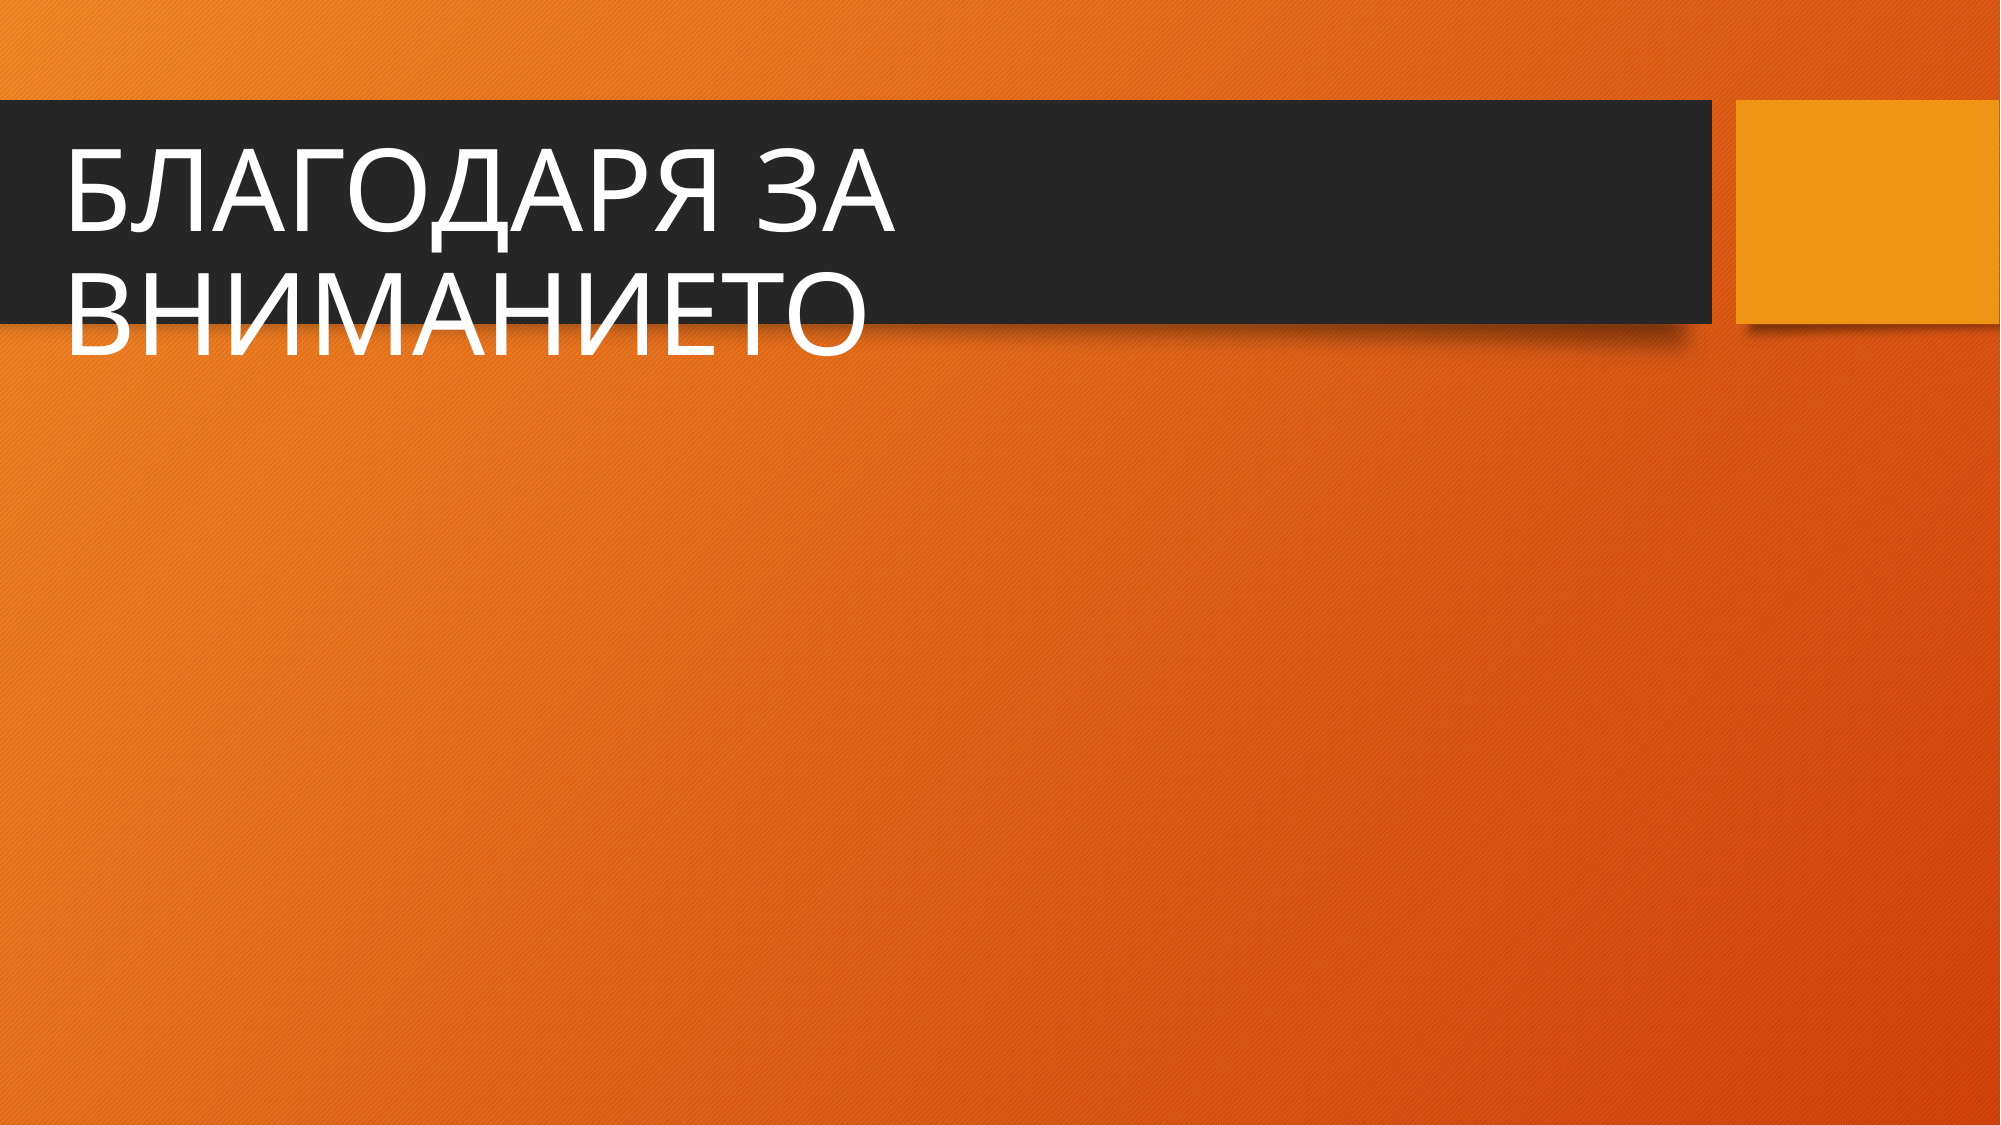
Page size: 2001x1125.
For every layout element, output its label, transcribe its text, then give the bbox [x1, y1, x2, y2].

title БЛАГОДАРЯ ЗА ВНИМАНИЕТО [46, 125, 1682, 303]
